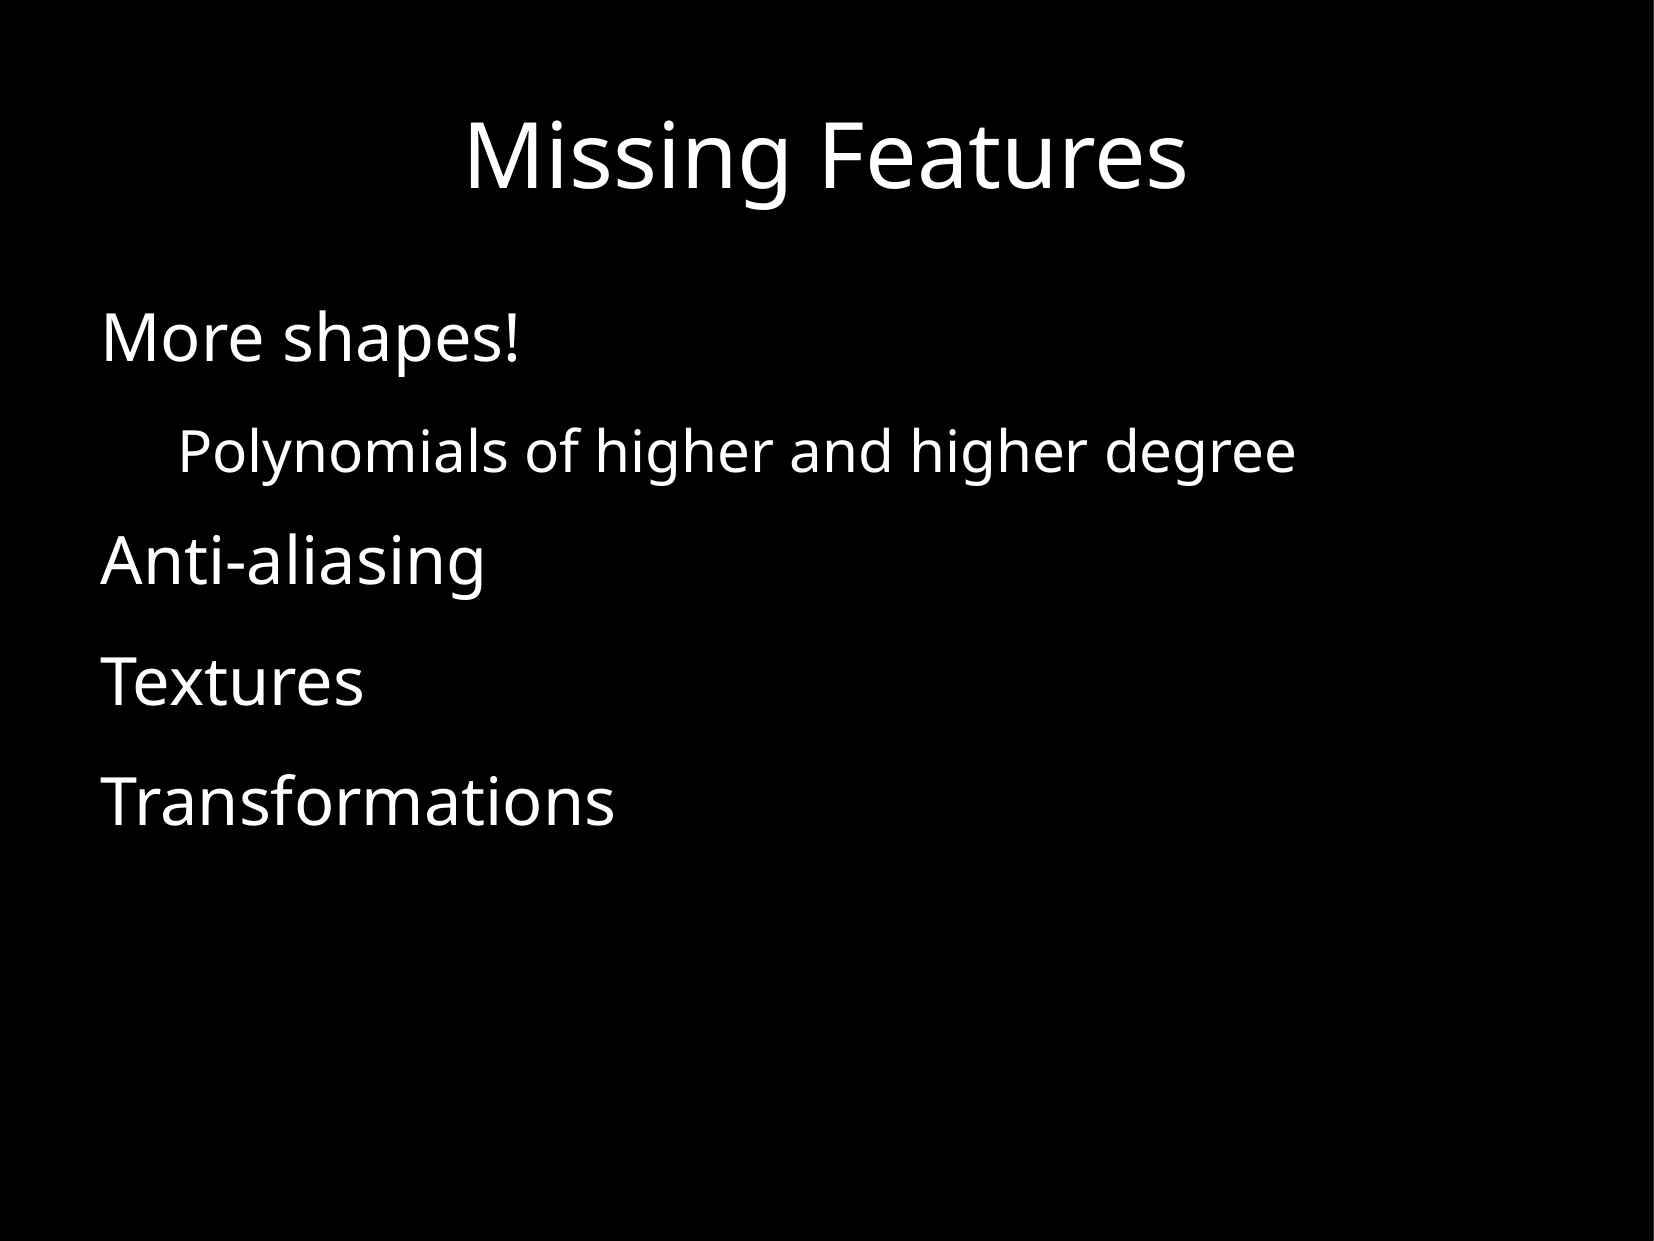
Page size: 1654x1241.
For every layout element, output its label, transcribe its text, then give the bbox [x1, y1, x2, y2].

title Missing Features [82, 56, 1571, 250]
list More shapes! Polynomials of higher and higher degree Anti-aliasing Textures Transformations [82, 290, 1571, 1094]
